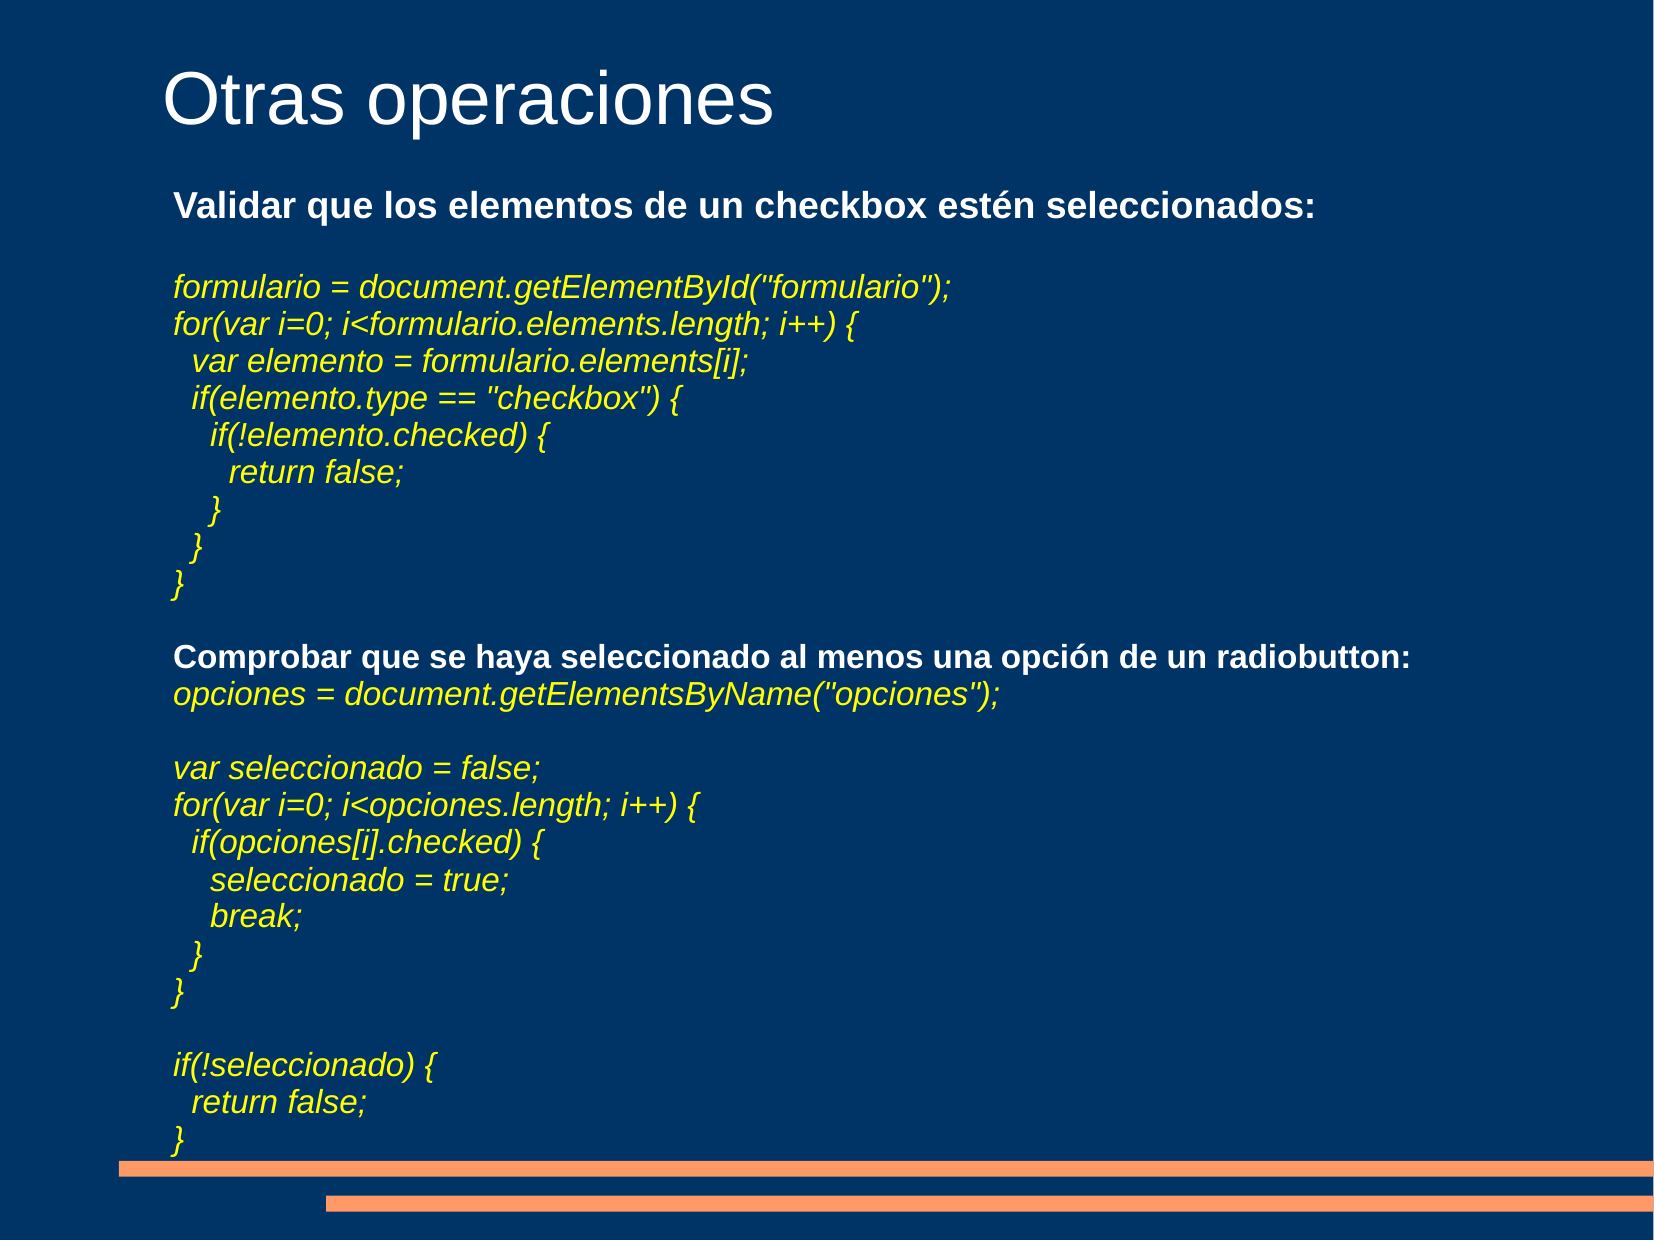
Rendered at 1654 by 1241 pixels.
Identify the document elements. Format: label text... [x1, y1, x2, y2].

text_box Validar que los elementos de un checkbox estén seleccionados: formulario = document.getElementById("formulario"); for(var i=0; i<formulario.elements.length; i++) { var elemento = formulario.elements[i]; if(elemento.type == "checkbox") { if(!elemento.checked) { return false; } } } Comprobar que se haya seleccionado al menos una opción de un radiobutton: opciones = document.getElementsByName("opciones"); var seleccionado = false; for(var i=0; i<opciones.length; i++) { if(opciones[i].checked) { seleccionado = true; break; } } if(!seleccionado) { return false; } [158, 177, 1654, 1202]
text_box Otras operaciones [147, 48, 1619, 148]
